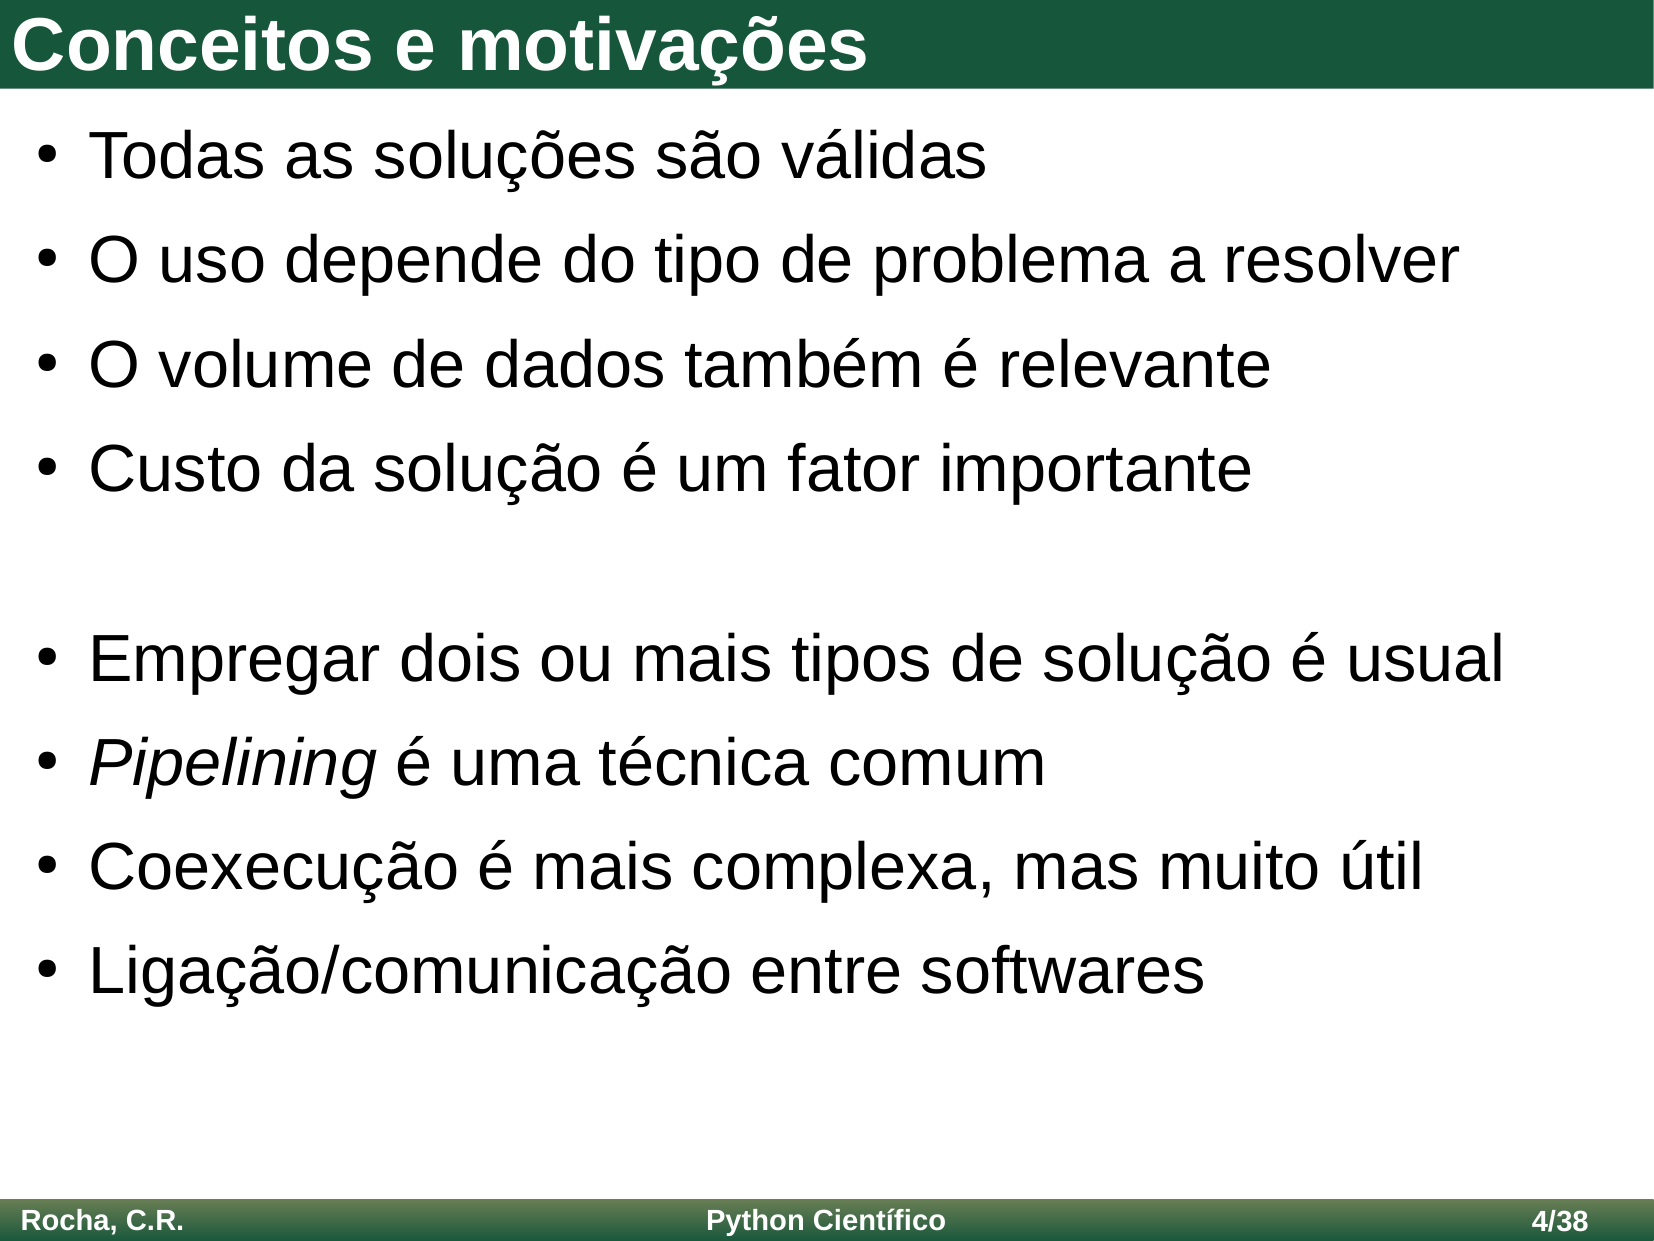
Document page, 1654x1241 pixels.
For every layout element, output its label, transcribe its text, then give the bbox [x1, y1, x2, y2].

title Conceitos e motivações [11, 0, 1625, 89]
list Todas as soluções são válidas O uso depende do tipo de problema a resolver O volume de dados também é relevante Custo da solução é um fator importante Empregar dois ou mais tipos de solução é usual Pipelining é uma técnica comum Coexecução é mais complexa, mas muito útil Ligação/comunicação entre softwares [17, 118, 1625, 1152]
